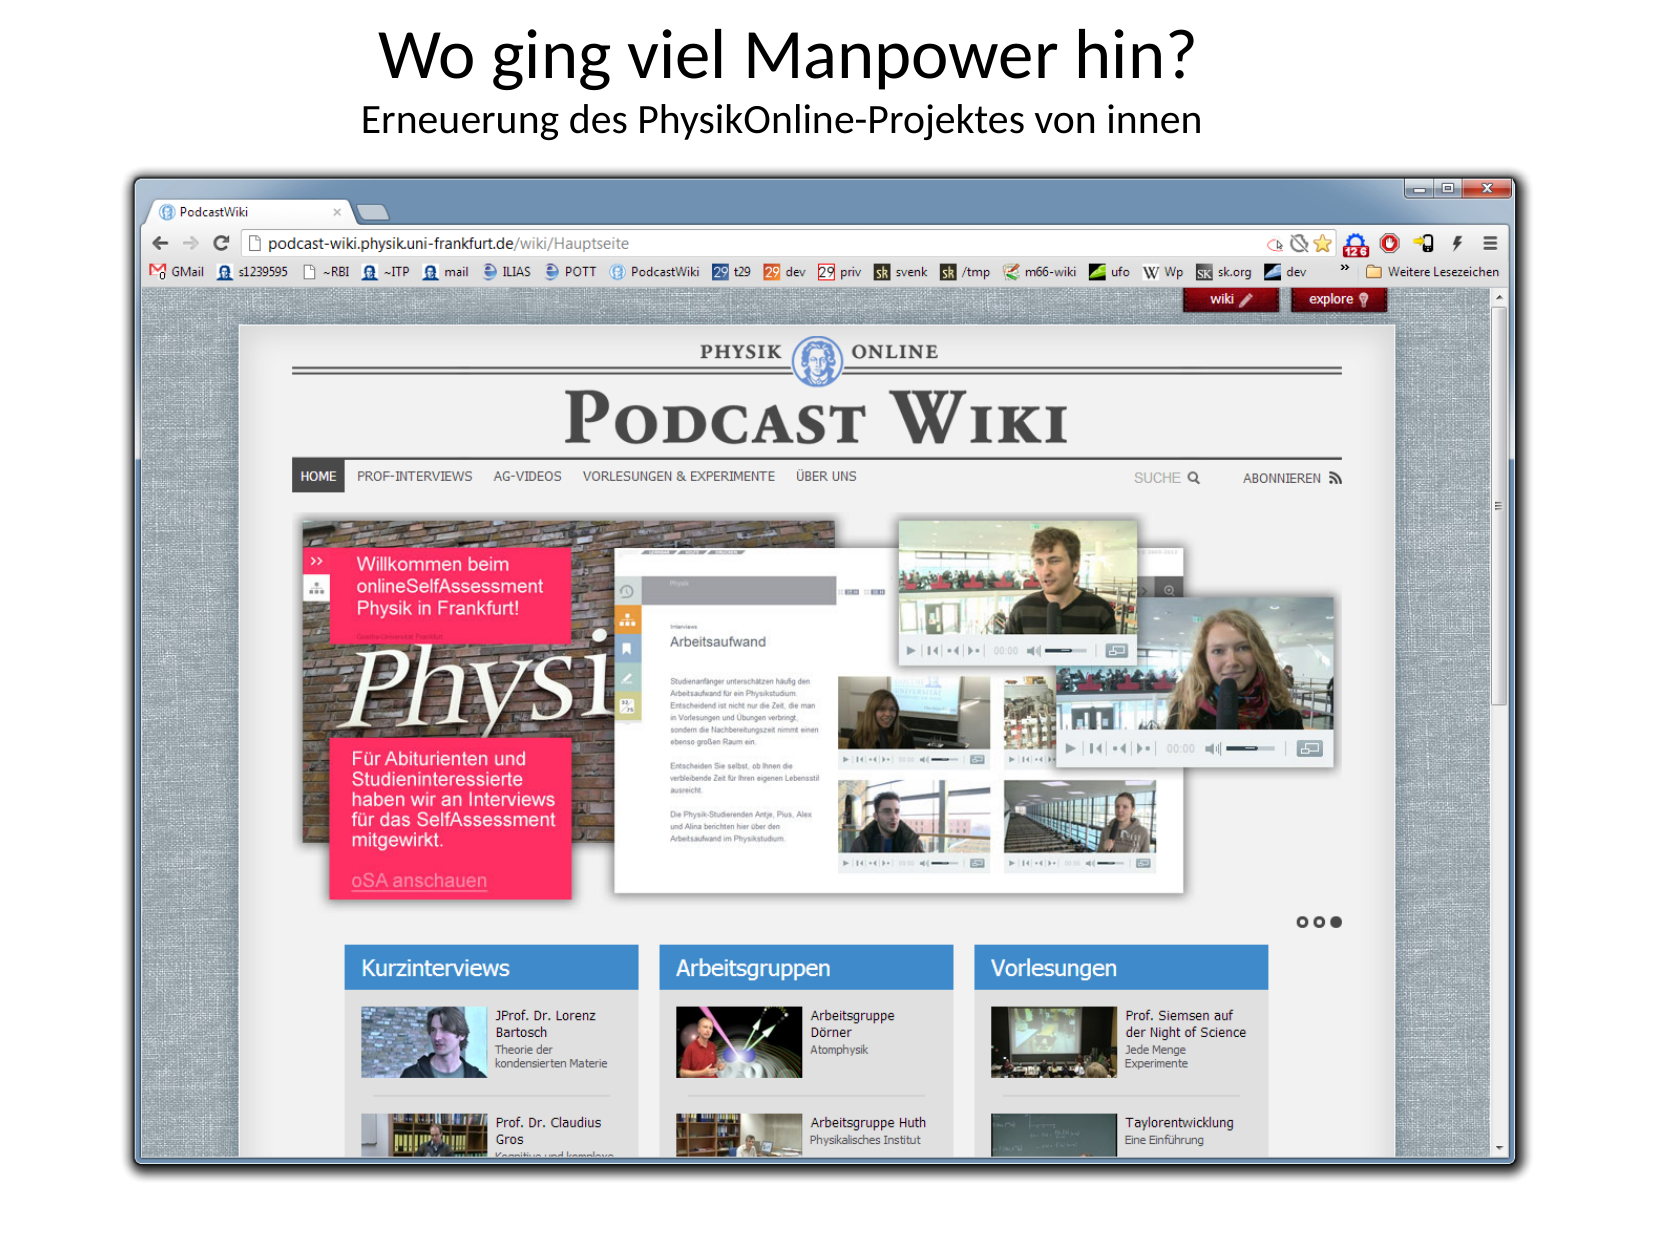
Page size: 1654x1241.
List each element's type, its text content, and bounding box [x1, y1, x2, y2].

text_box Wo ging viel Manpower hin? [363, 17, 1290, 148]
picture [120, 165, 1534, 1185]
text_box Erneuerung des PhysikOnline-Projektes von innen [346, 94, 1273, 225]
